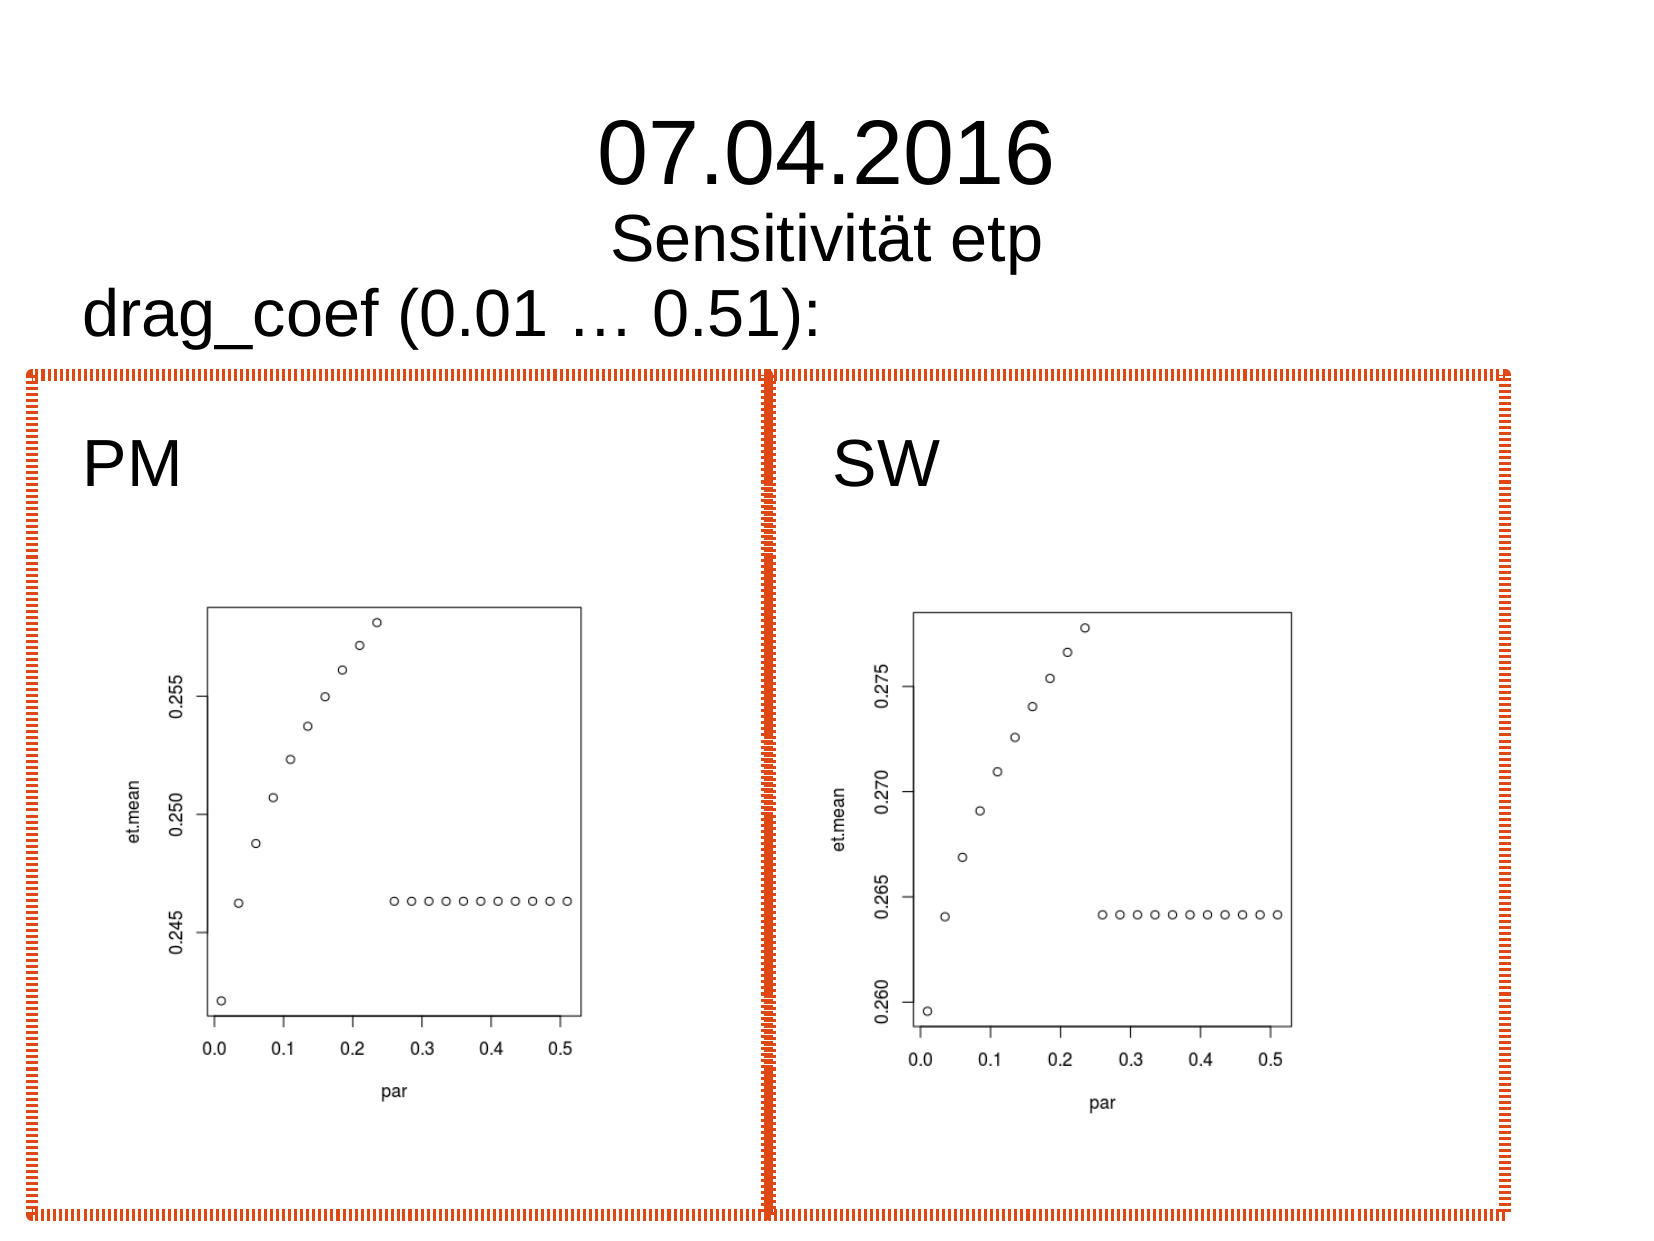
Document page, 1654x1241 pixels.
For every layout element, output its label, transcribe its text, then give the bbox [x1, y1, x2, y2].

picture [120, 520, 626, 1126]
picture [825, 524, 1337, 1137]
title 07.04.2016 [82, 49, 1571, 201]
subtitle Sensitivität etp drag_coef (0.01 … 0.51): PM SW [82, 201, 1571, 1099]
